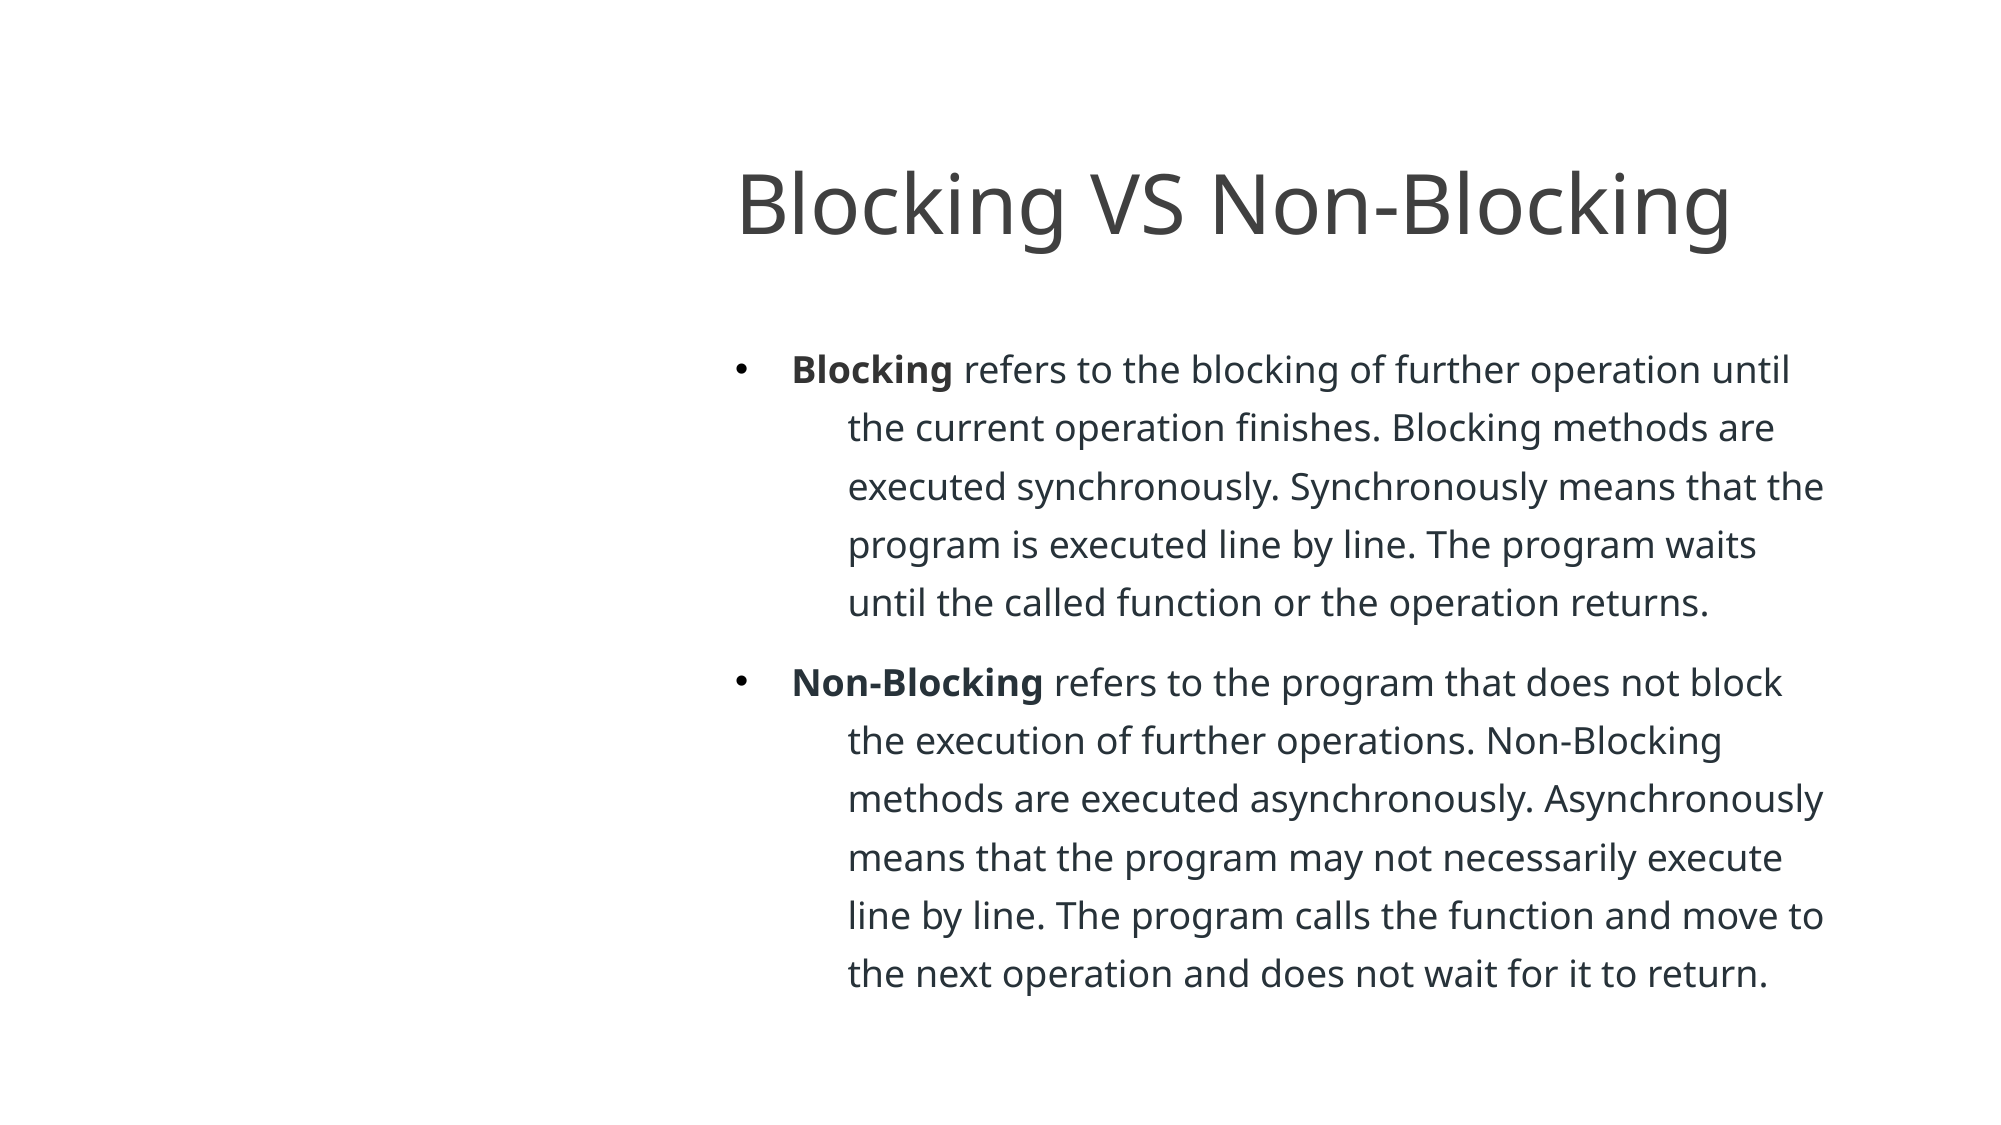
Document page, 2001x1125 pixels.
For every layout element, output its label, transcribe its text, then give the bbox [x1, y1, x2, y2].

title Blocking VS Non-Blocking [529, 155, 1846, 263]
list Blocking refers to the blocking of further operation until the current operation finishes. Blocking methods are executed synchronously. Synchronously means that the program is executed line by line. The program waits until the called function or the operation returns. Non-Blocking refers to the program that does not block the execution of further operations. Non-Blocking methods are executed asynchronously. Asynchronously means that the program may not necessarily execute line by line. The program calls the function and move to the next operation and does not wait for it to return. [198, 319, 1846, 1084]
